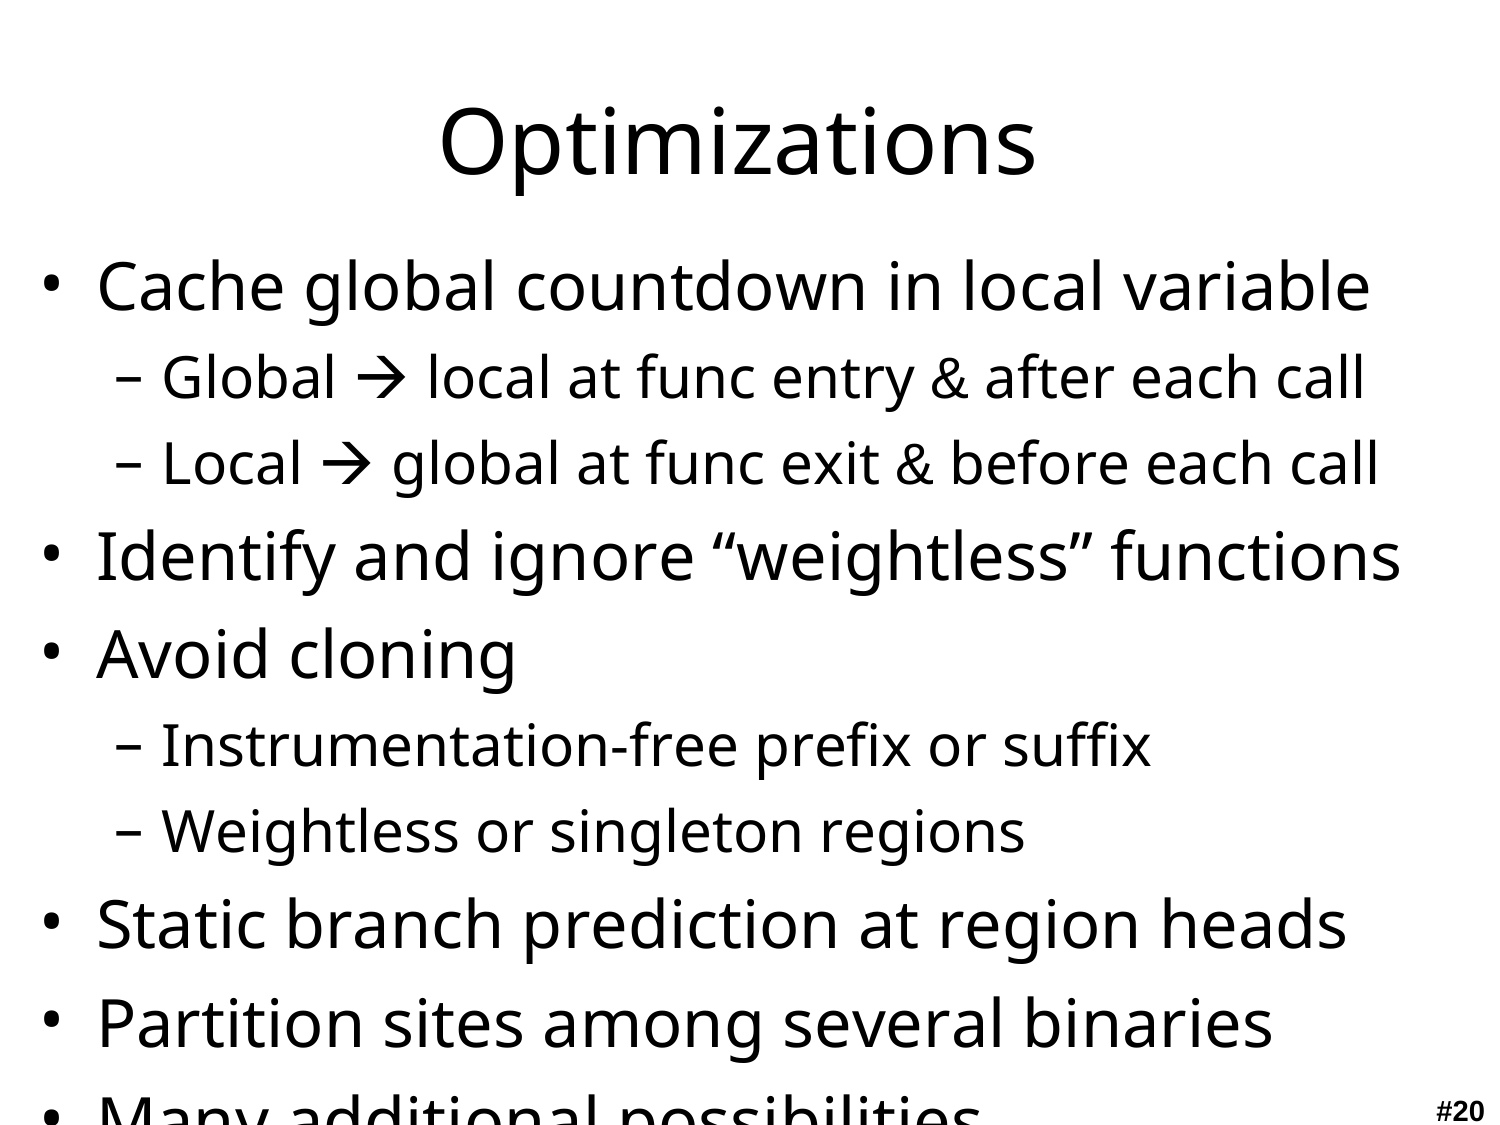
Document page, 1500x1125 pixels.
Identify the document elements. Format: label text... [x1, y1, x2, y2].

list Cache global countdown in local variable Global  local at func entry & after each call Local  global at func exit & before each call Identify and ignore “weightless” functions Avoid cloning Instrumentation-free prefix or suffix Weightless or singleton regions Static branch prediction at region heads Partition sites among several binaries Many additional possibilities … [24, 237, 1476, 1075]
title Optimizations [24, 45, 1476, 233]
